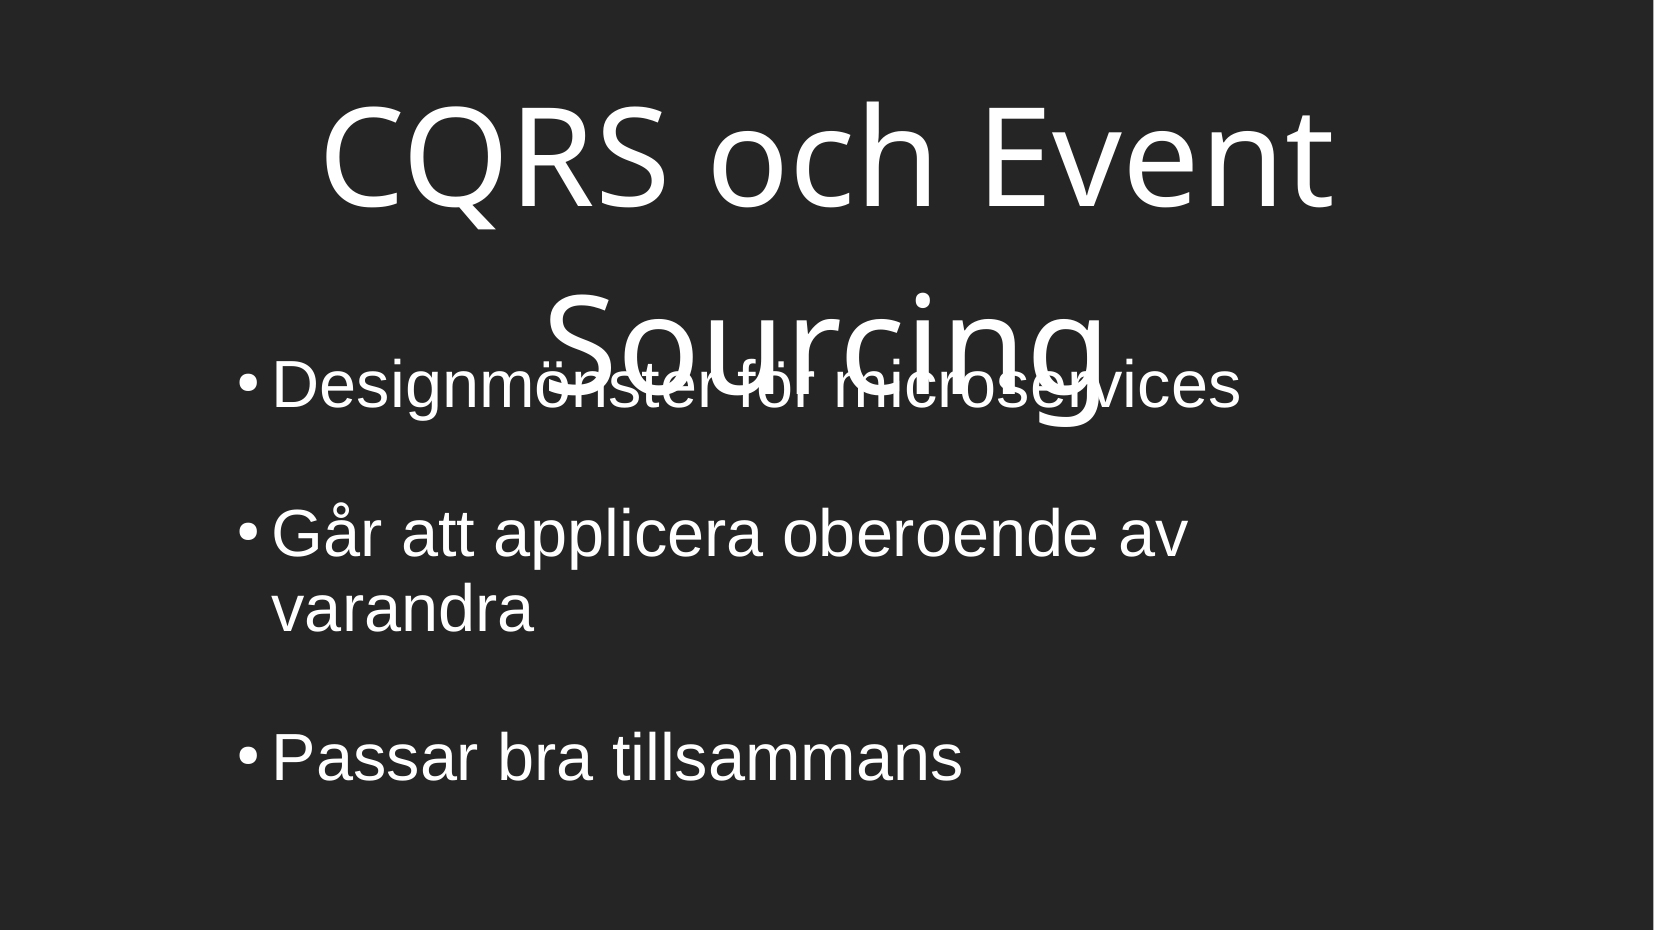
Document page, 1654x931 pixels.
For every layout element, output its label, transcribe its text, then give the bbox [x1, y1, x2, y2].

title CQRS och Event Sourcing [82, 140, 1571, 355]
subtitle Designmönster för microservices Går att applicera oberoende av varandra Passar bra tillsammans [236, 346, 1418, 796]
